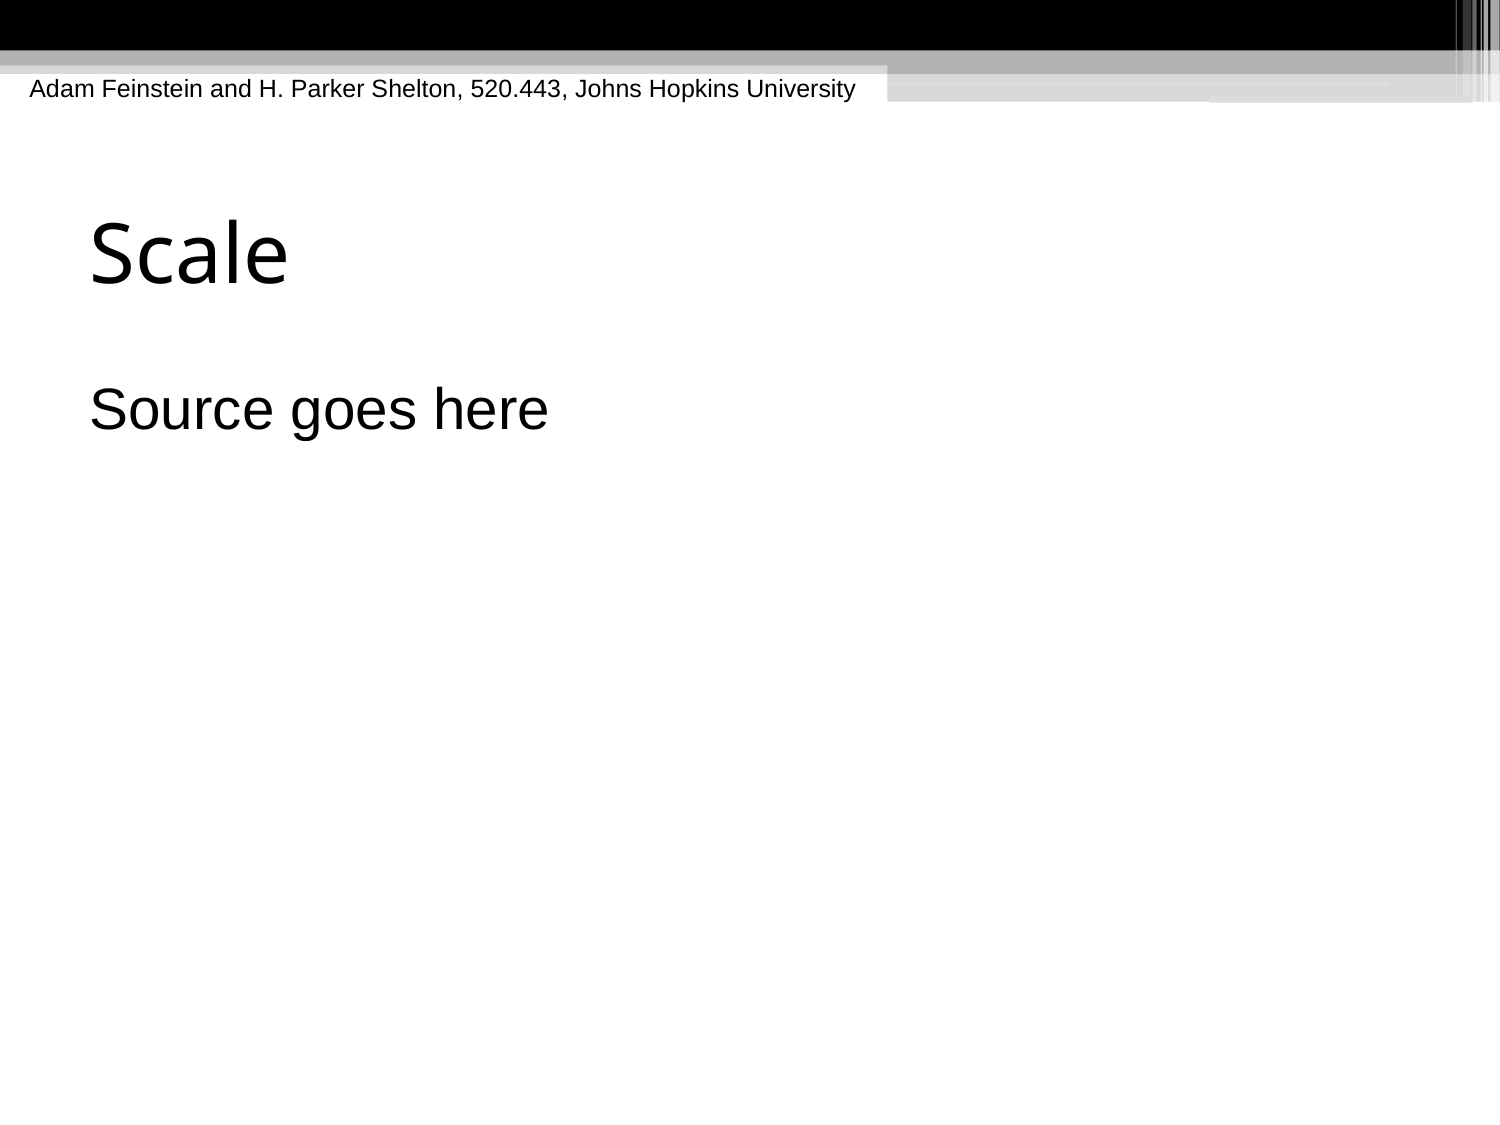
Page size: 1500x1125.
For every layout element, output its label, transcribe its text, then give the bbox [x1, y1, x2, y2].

list Source goes here [75, 368, 1425, 1079]
text_box Adam Feinstein and H. Parker Shelton, 520.443, Johns Hopkins University [0, 67, 888, 110]
title Scale [75, 187, 1425, 363]
